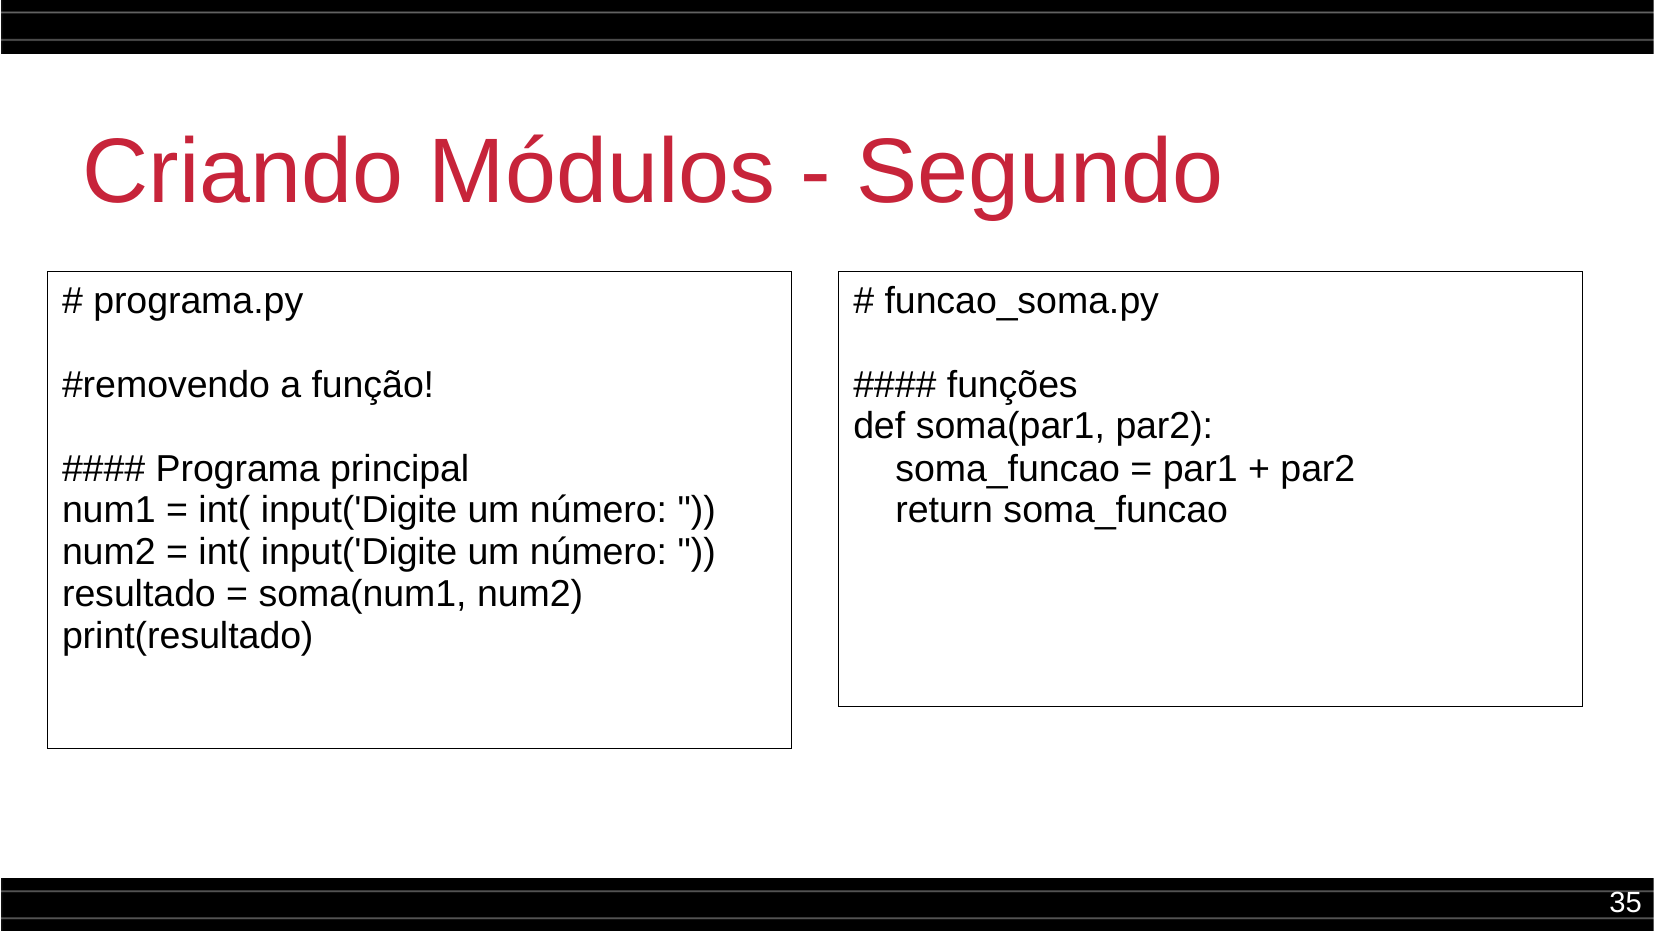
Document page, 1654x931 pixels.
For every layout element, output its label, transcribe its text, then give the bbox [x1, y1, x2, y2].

text_box # programa.py #removendo a função! #### Programa principal num1 = int( input('Digite um número: ")) num2 = int( input('Digite um número: ")) resultado = soma(num1, num2) print(resultado) [47, 271, 792, 749]
title Criando Módulos - Segundo [82, 92, 1571, 249]
picture [1, 0, 1654, 54]
picture [1, 878, 1654, 931]
text_box # funcao_soma.py #### funções def soma(par1, par2): soma_funcao = par1 + par2 return soma_funcao [838, 271, 1583, 707]
